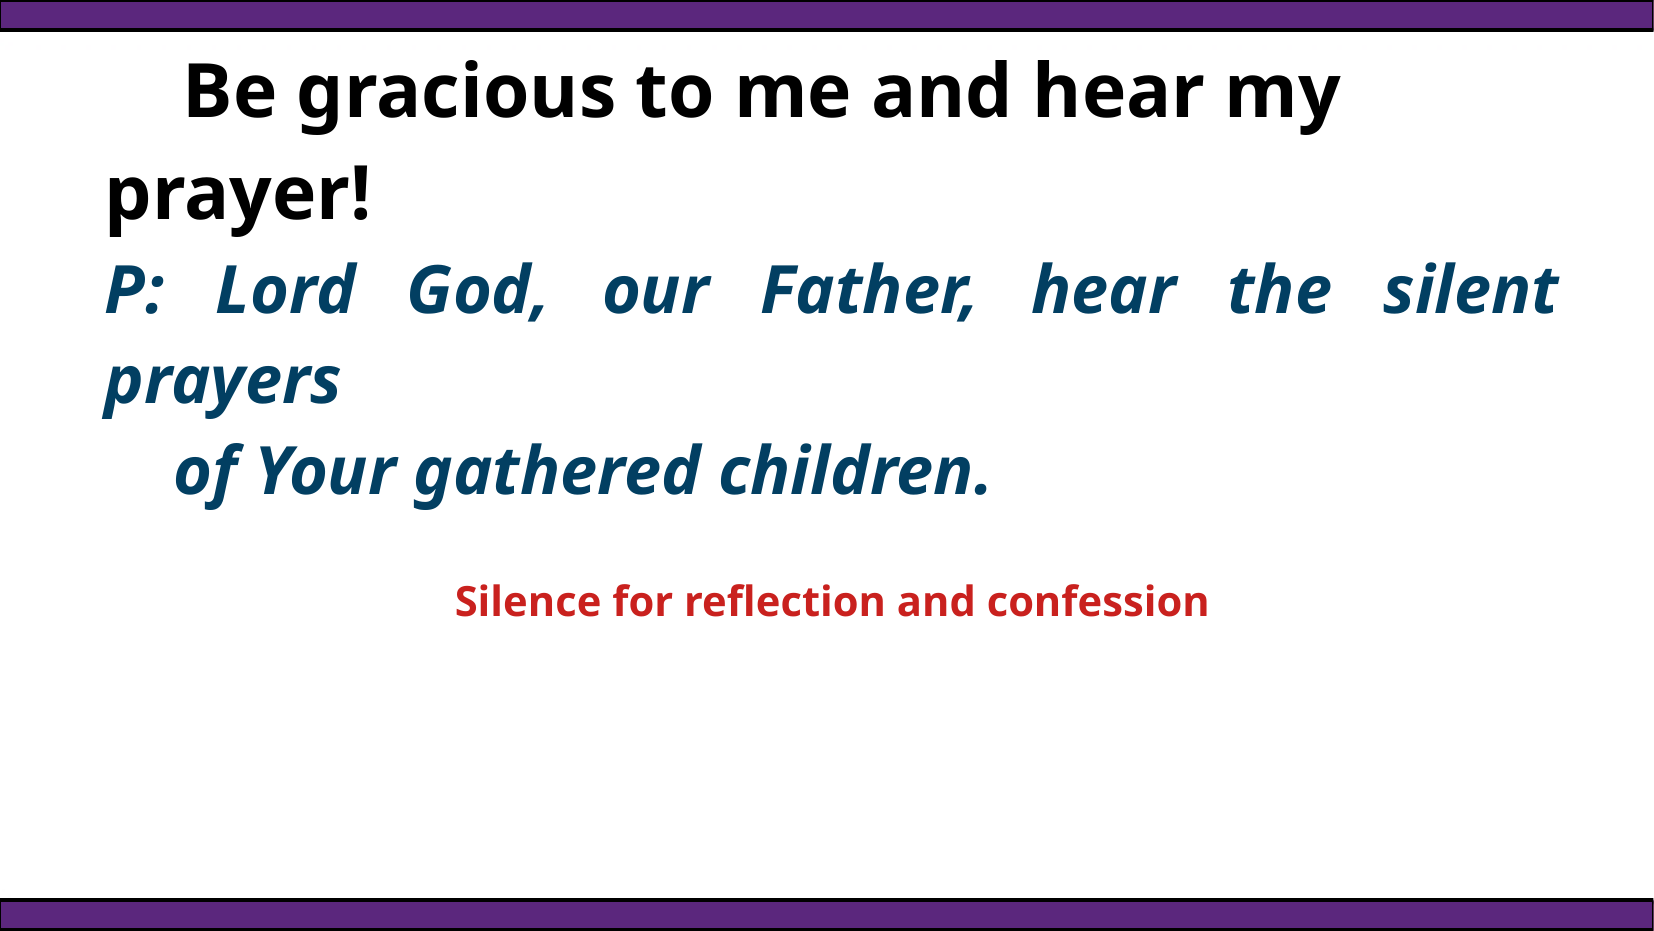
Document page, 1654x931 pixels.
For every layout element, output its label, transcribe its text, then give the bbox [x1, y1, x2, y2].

text_box [0, 900, 1654, 931]
text_box Be gracious to me and hear my prayer! P: Lord God, our Father, hear the silent prayers of Your gathered children. Silence for reflection and confession [90, 30, 1576, 434]
text_box [0, 0, 1654, 31]
picture [0, 31, 1654, 900]
